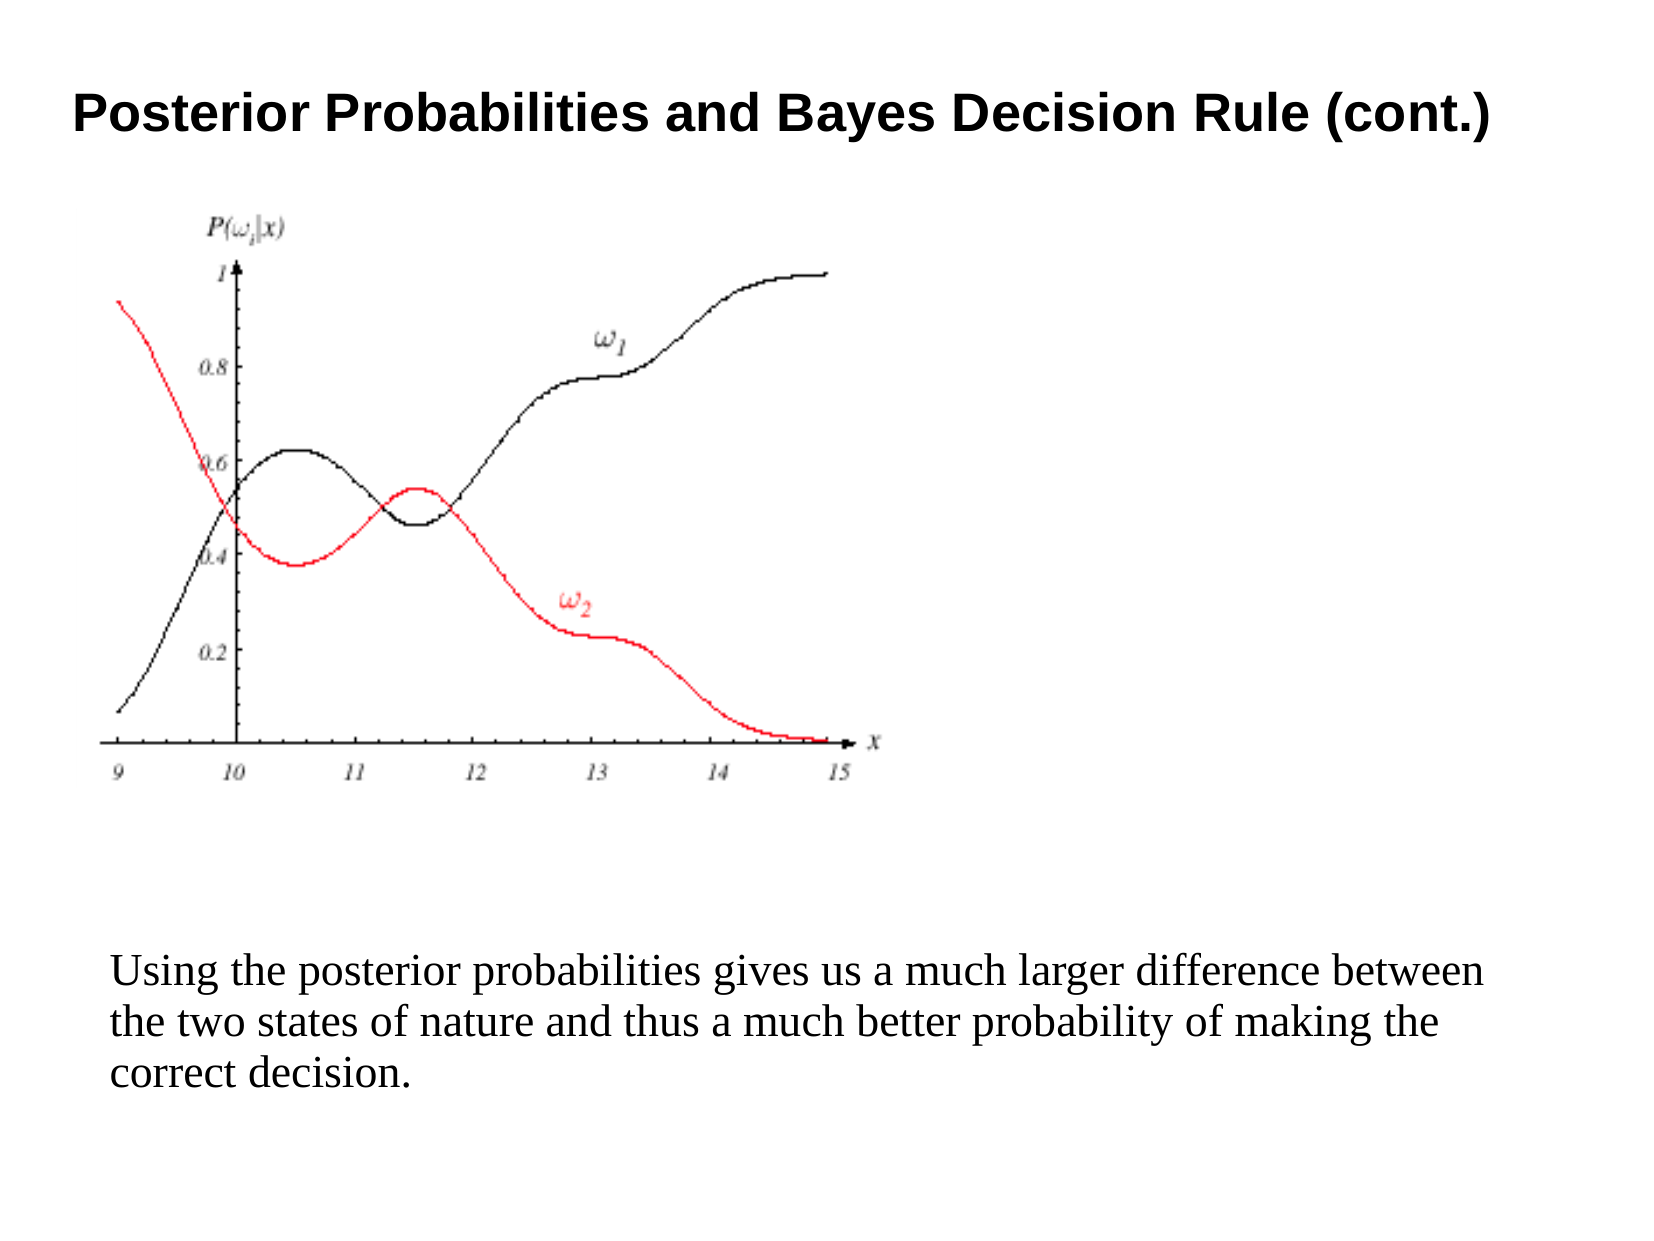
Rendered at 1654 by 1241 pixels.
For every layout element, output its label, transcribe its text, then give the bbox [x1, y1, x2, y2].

text_box Posterior Probabilities and Bayes Decision Rule (cont.) [57, 74, 1509, 151]
picture [75, 208, 901, 788]
text_box Using the posterior probabilities gives us a much larger difference between the two states of nature and thus a much better probability of making the correct decision. [94, 937, 1500, 1106]
